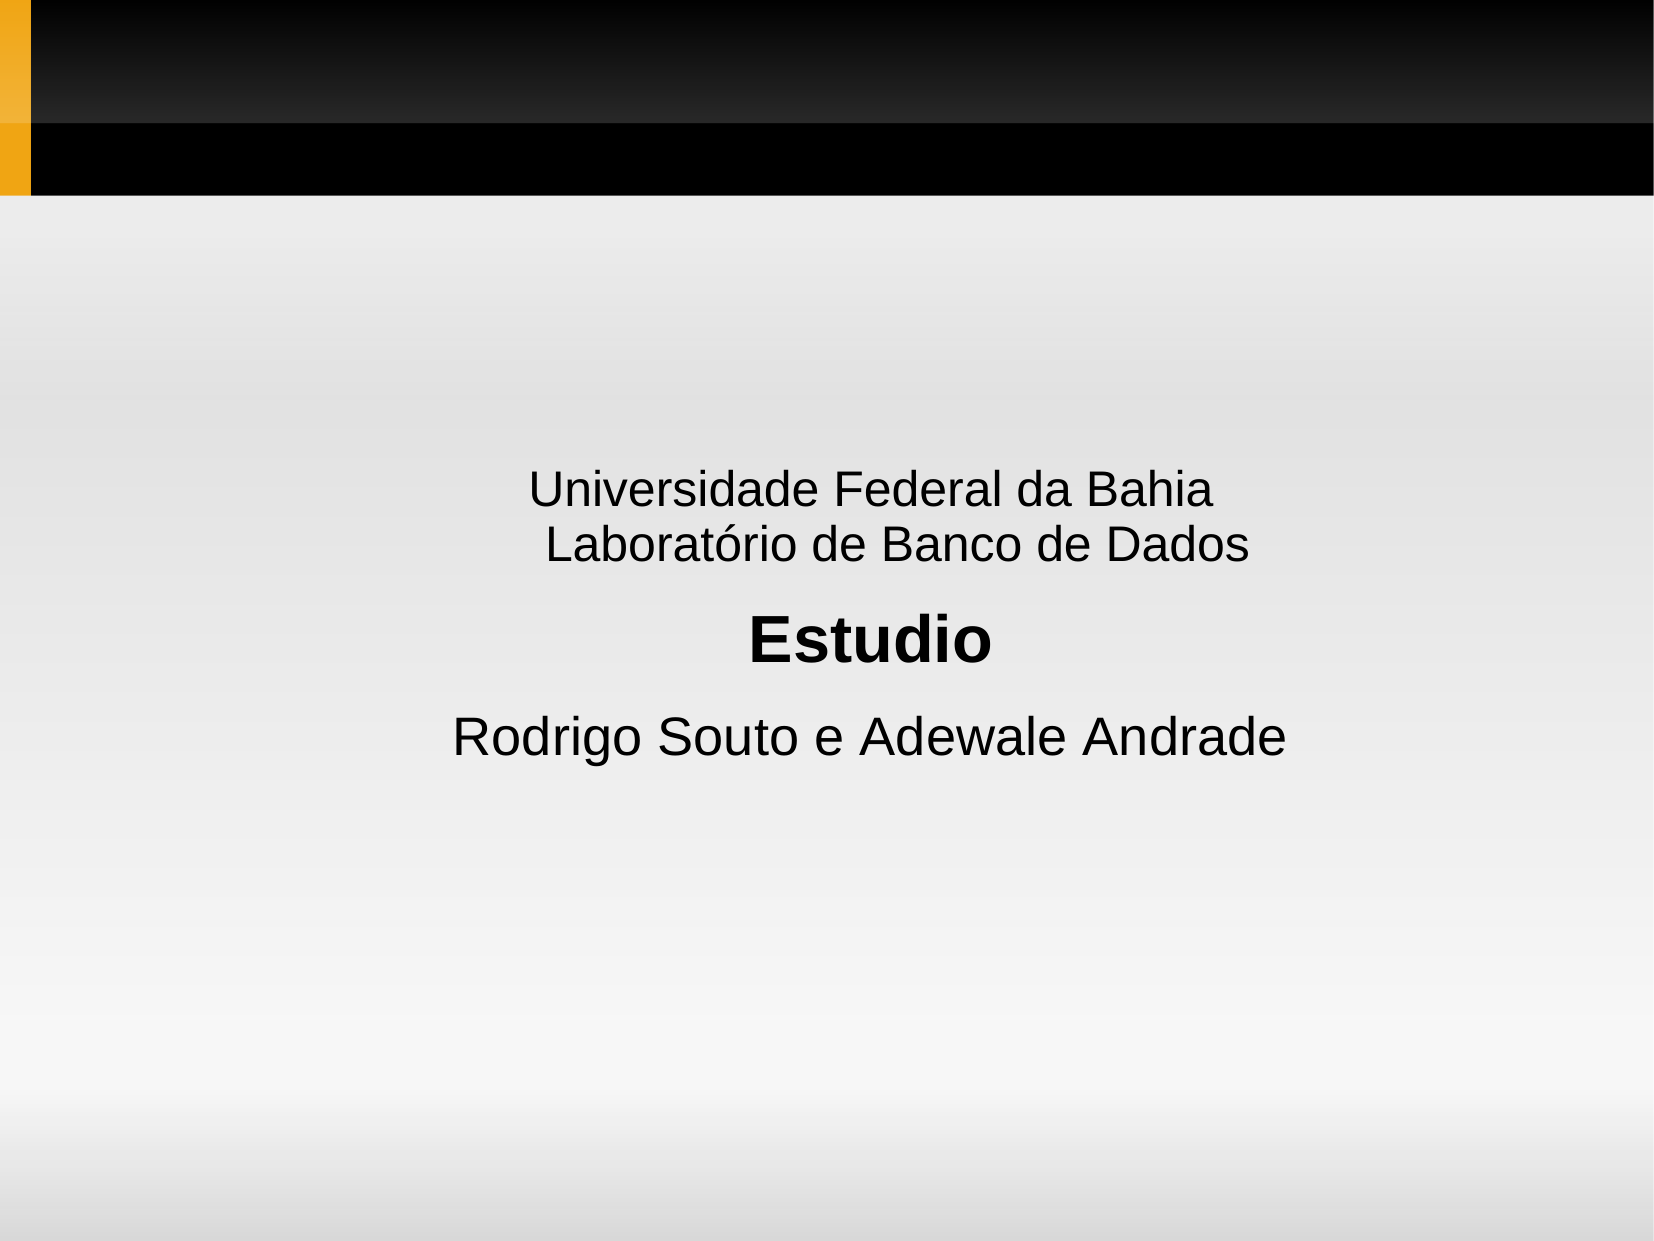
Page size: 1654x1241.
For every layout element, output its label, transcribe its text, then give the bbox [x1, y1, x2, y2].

picture [0, 0, 1654, 1241]
list Universidade Federal da Bahia Laboratório de Banco de Dados Estudio Rodrigo Souto e Adewale Andrade [82, 290, 1571, 1109]
